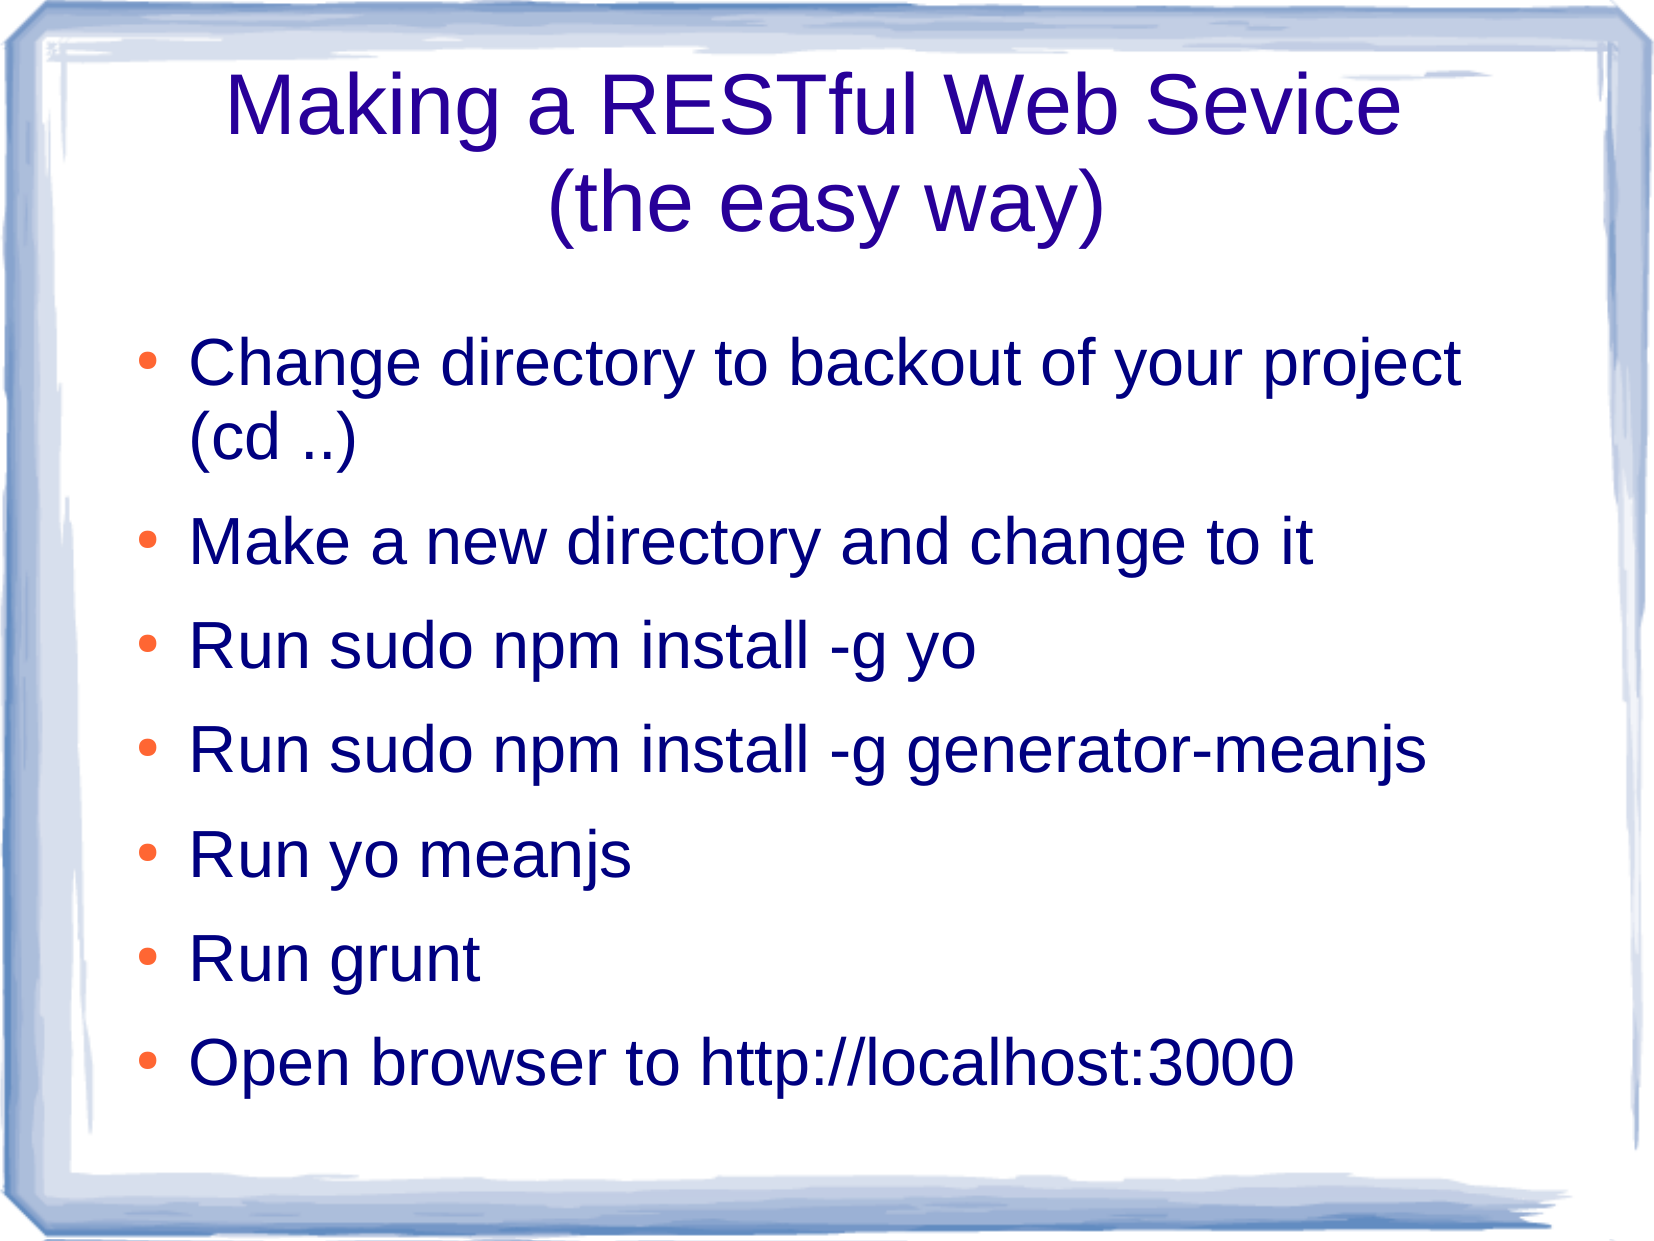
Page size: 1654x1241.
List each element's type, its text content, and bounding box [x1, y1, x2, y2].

picture [0, 0, 1654, 1241]
title Making a RESTful Web Sevice (the easy way) [82, 49, 1571, 257]
list Change directory to backout of your project (cd ..) Make a new directory and change to it Run sudo npm install -g yo Run sudo npm install -g generator-meanjs Run yo meanjs Run grunt Open browser to http://localhost:3000 [118, 324, 1571, 1099]
